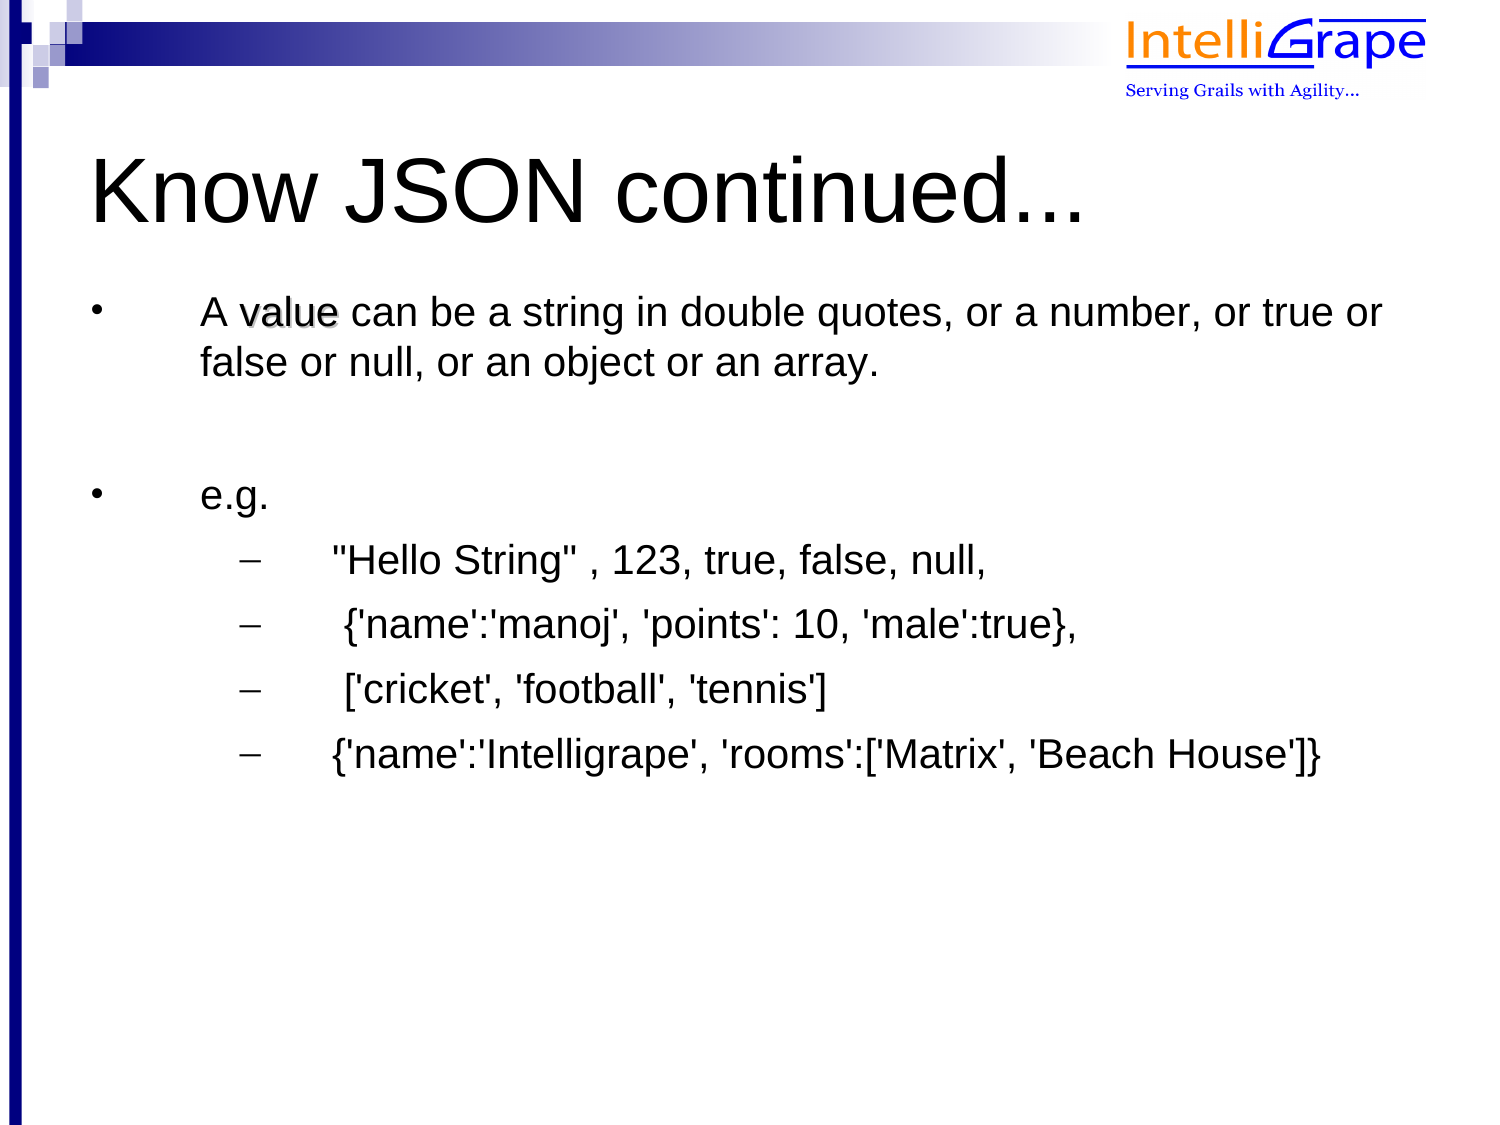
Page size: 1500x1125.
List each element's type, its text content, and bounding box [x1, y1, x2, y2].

list A value can be a string in double quotes, or a number, or true or false or null, or an object or an array. e.g. "Hello String" , 123, true, false, null, {'name':'manoj', 'points': 10, 'male':true}, ['cricket', 'football', 'tennis'] {'name':'Intelligrape', 'rooms':['Matrix', 'Beach House']} [75, 276, 1423, 859]
picture [1125, 12, 1426, 100]
title Know JSON continued... [75, 74, 1423, 276]
